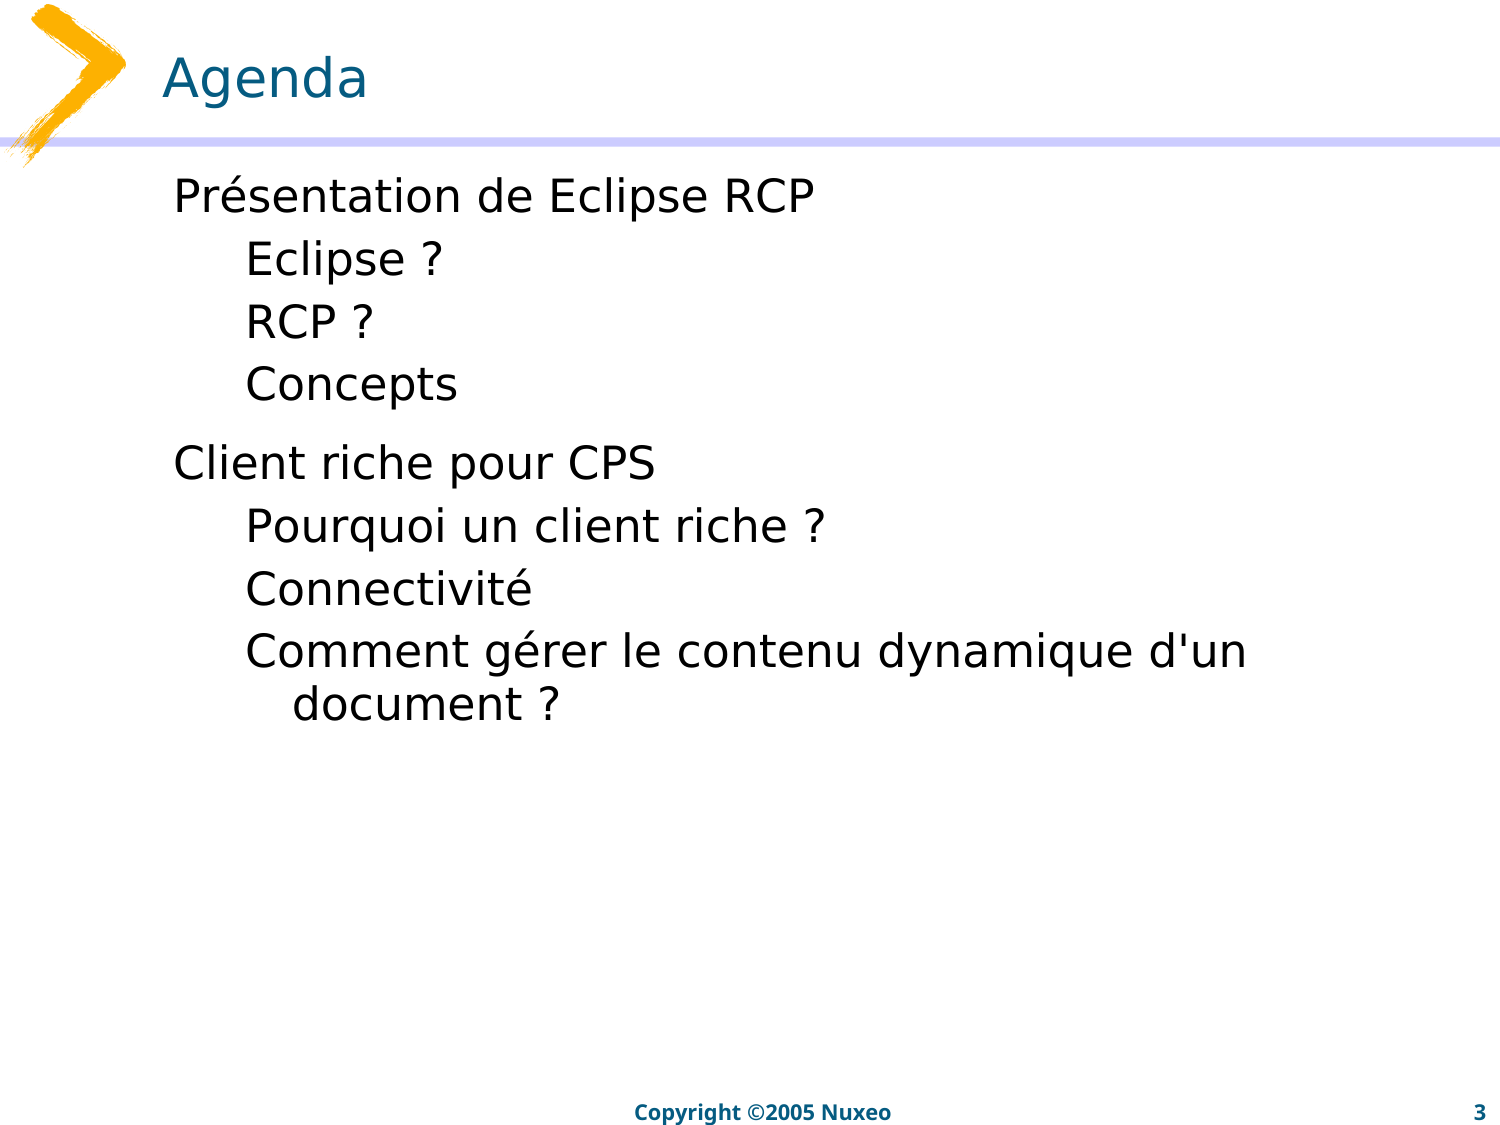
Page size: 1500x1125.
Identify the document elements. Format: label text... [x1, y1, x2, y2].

title Agenda [162, 18, 1433, 136]
list Présentation de Eclipse RCP Eclipse ? RCP ? Concepts Client riche pour CPS Pourquoi un client riche ? Connectivité Comment gérer le contenu dynamique d'un document ? [170, 170, 1413, 1085]
picture [4, 4, 126, 169]
